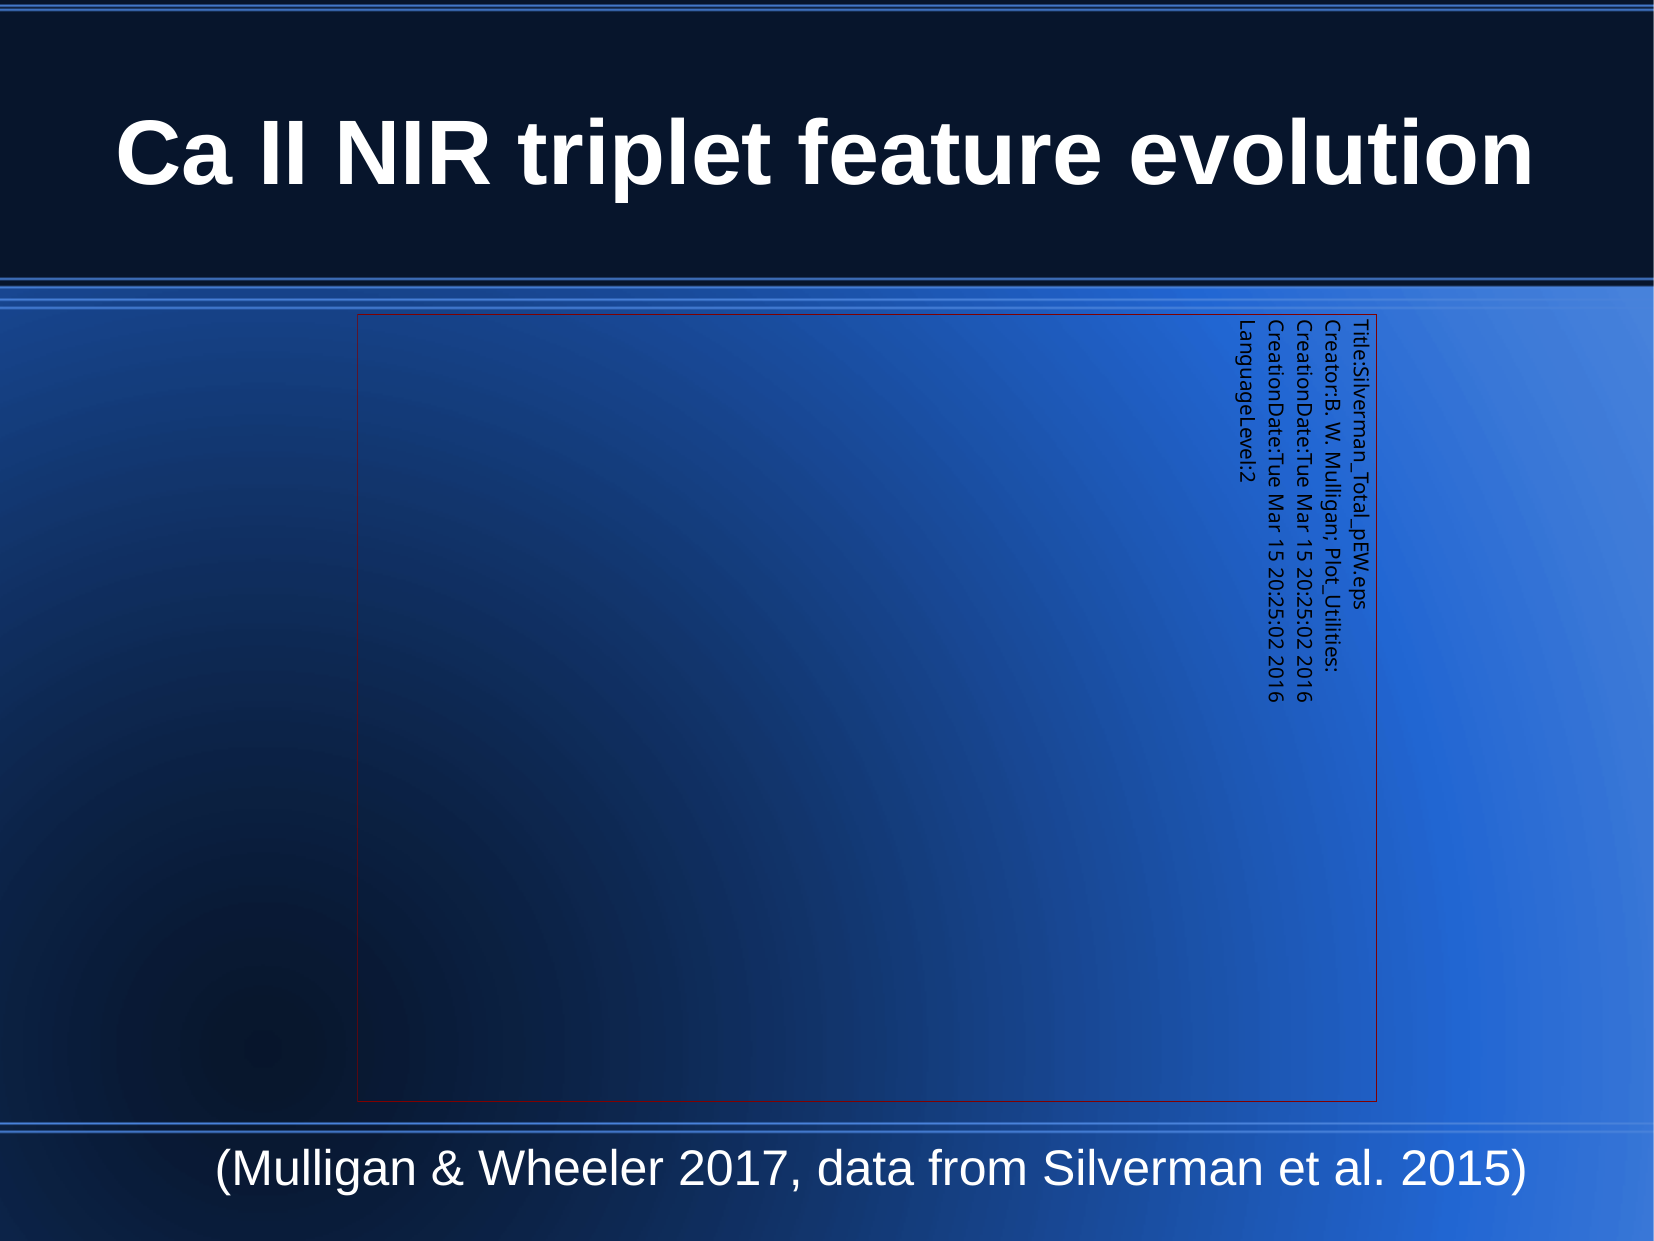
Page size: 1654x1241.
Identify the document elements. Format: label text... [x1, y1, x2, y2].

title Ca II NIR triplet feature evolution [82, 49, 1571, 257]
picture [0, 0, 1654, 1241]
text_box (Mulligan & Wheeler 2017, data from Silverman et al. 2015) [214, 1140, 1654, 1241]
